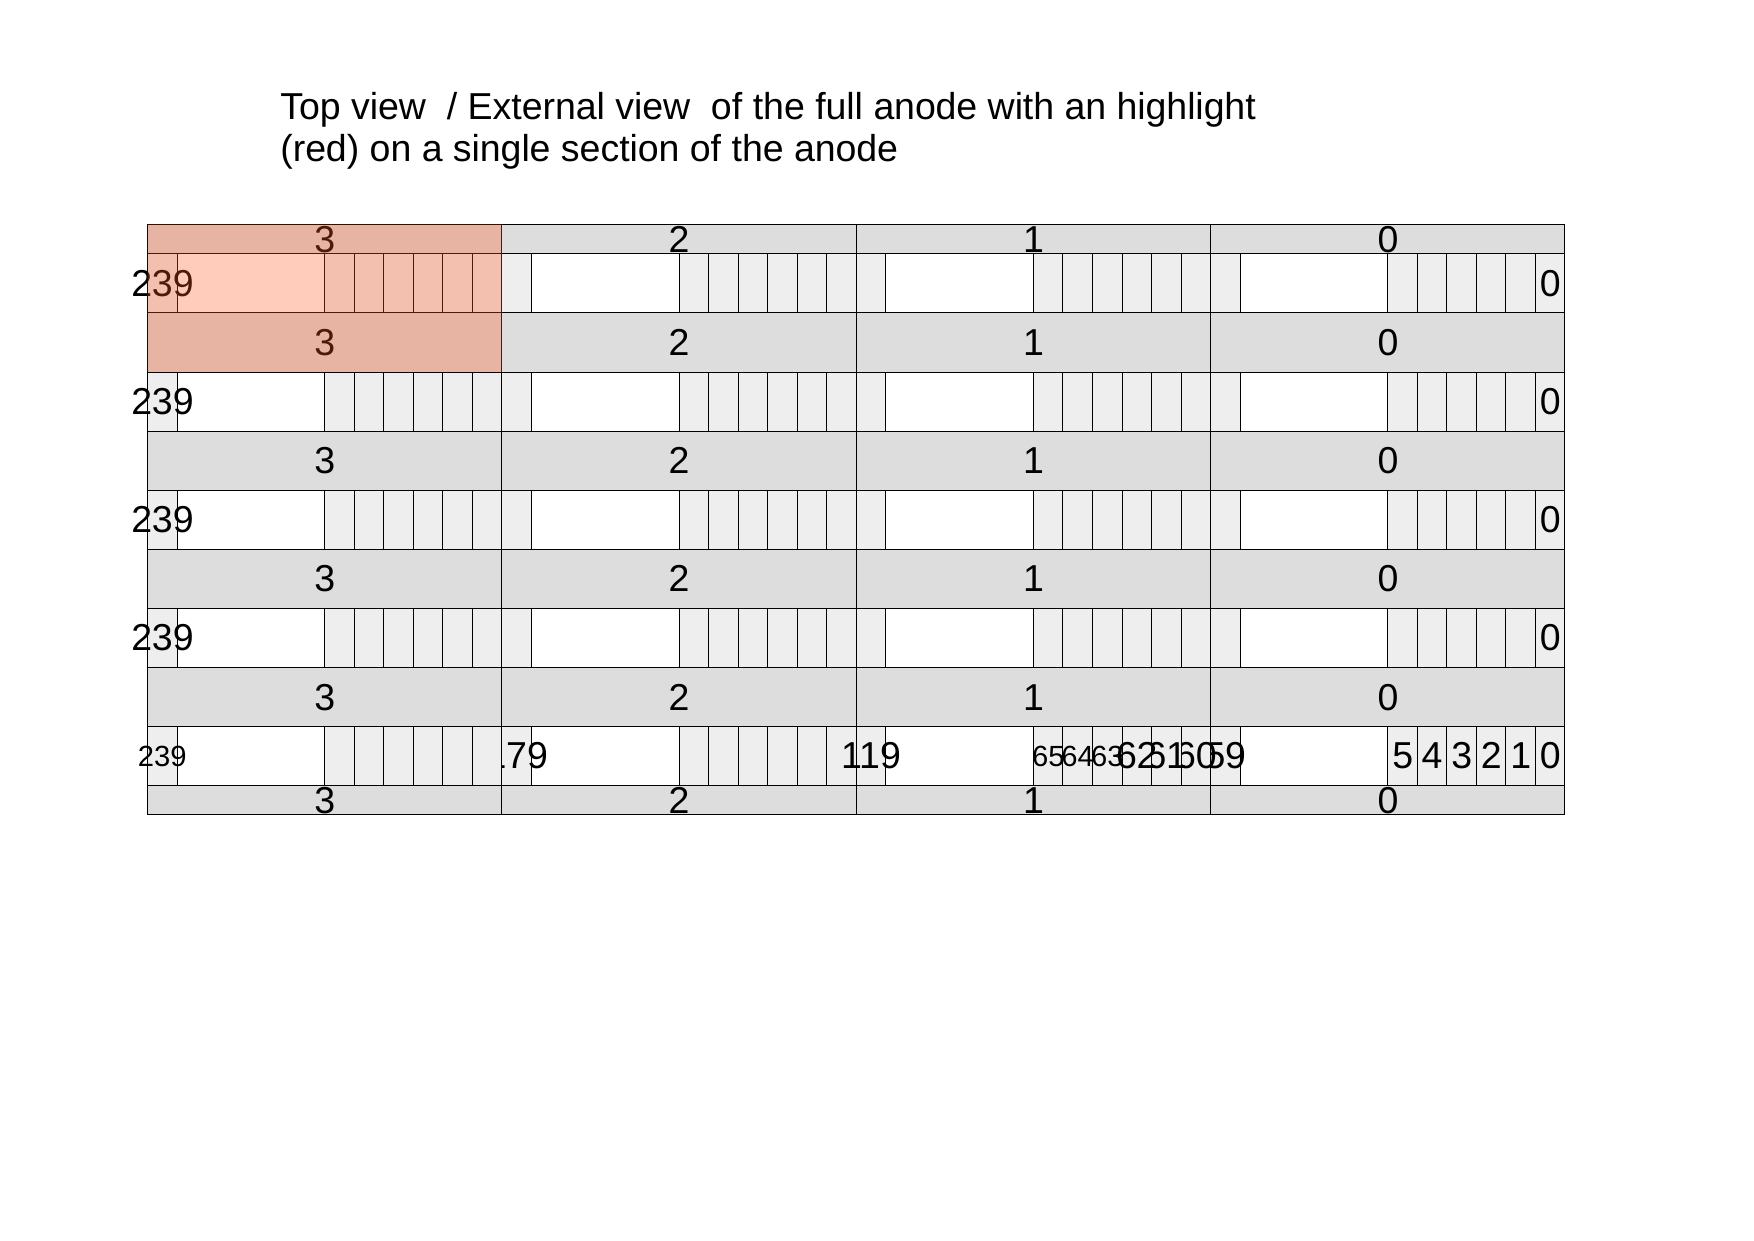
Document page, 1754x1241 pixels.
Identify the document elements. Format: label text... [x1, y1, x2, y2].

text_box 3 [147, 549, 501, 609]
text_box 2 [501, 785, 856, 815]
text_box 2 [502, 224, 856, 254]
text_box 2 [501, 431, 856, 491]
text_box 4 [1417, 727, 1446, 786]
text_box 3 [1446, 727, 1476, 786]
text_box 60 [1182, 754, 1191, 766]
text_box 1 [856, 785, 1210, 815]
text_box 1 [856, 312, 1210, 373]
text_box [1033, 490, 1241, 550]
text_box 2 [501, 549, 856, 609]
text_box 1 [856, 224, 1210, 254]
text_box 5 [1387, 727, 1417, 786]
text_box [1387, 253, 1536, 313]
text_box 0 [1536, 490, 1565, 550]
text_box [324, 608, 532, 668]
text_box [679, 727, 856, 786]
text_box [1033, 608, 1241, 668]
text_box [1387, 372, 1536, 432]
text_box 1 [856, 431, 1210, 491]
text_box Top view / External view of the full anode with an highlight (red) on a single section of the anode [265, 78, 1306, 178]
text_box [679, 490, 886, 550]
text_box 3 [147, 431, 501, 491]
text_box [679, 253, 886, 313]
text_box 64 [1081, 750, 1087, 759]
text_box 0 [1536, 253, 1565, 313]
text_box 179 [502, 727, 532, 786]
text_box [1033, 372, 1241, 432]
text_box 1 [1506, 727, 1536, 786]
text_box 0 [1210, 667, 1565, 727]
text_box 59 [1211, 727, 1241, 786]
text_box 2 [1476, 727, 1506, 786]
text_box [679, 372, 886, 432]
text_box 65 [1036, 755, 1044, 764]
text_box 0 [1210, 312, 1565, 373]
text_box 60 [1182, 727, 1211, 786]
text_box [1387, 490, 1536, 550]
text_box 62 [1122, 727, 1152, 786]
text_box 3 [147, 785, 501, 815]
text_box 65 [1033, 727, 1063, 786]
text_box 3 [147, 667, 501, 727]
text_box [679, 608, 886, 668]
text_box 60 [1200, 745, 1211, 766]
text_box 119 [856, 727, 886, 786]
text_box [324, 727, 502, 786]
text_box 239 [147, 490, 178, 550]
text_box 59 [1212, 754, 1220, 766]
text_box 2 [502, 312, 856, 373]
text_box 0 [1210, 431, 1565, 491]
text_box 2 [501, 667, 856, 727]
text_box [147, 224, 532, 432]
text_box 0 [1210, 224, 1565, 254]
text_box 64 [1065, 755, 1073, 764]
text_box 1 [856, 549, 1210, 609]
text_box 63 [1095, 755, 1103, 764]
text_box 1 [856, 667, 1210, 727]
text_box 0 [1210, 549, 1565, 609]
text_box 64 [1063, 727, 1092, 786]
text_box 0 [1536, 372, 1565, 432]
text_box [1033, 253, 1241, 313]
text_box 0 [1536, 727, 1565, 786]
text_box 0 [1210, 785, 1565, 815]
text_box [1387, 608, 1536, 668]
text_box 239 [147, 727, 178, 786]
text_box 63 [1092, 727, 1122, 786]
text_box [324, 490, 532, 550]
text_box 61 [1152, 727, 1182, 786]
text_box 62 [1142, 755, 1152, 765]
text_box 239 [147, 608, 178, 668]
text_box 239 [147, 373, 178, 432]
text_box 0 [1536, 608, 1565, 668]
text_box 62 [1122, 754, 1132, 766]
text_box 59 [1230, 745, 1240, 757]
text_box 61 [1152, 754, 1161, 766]
